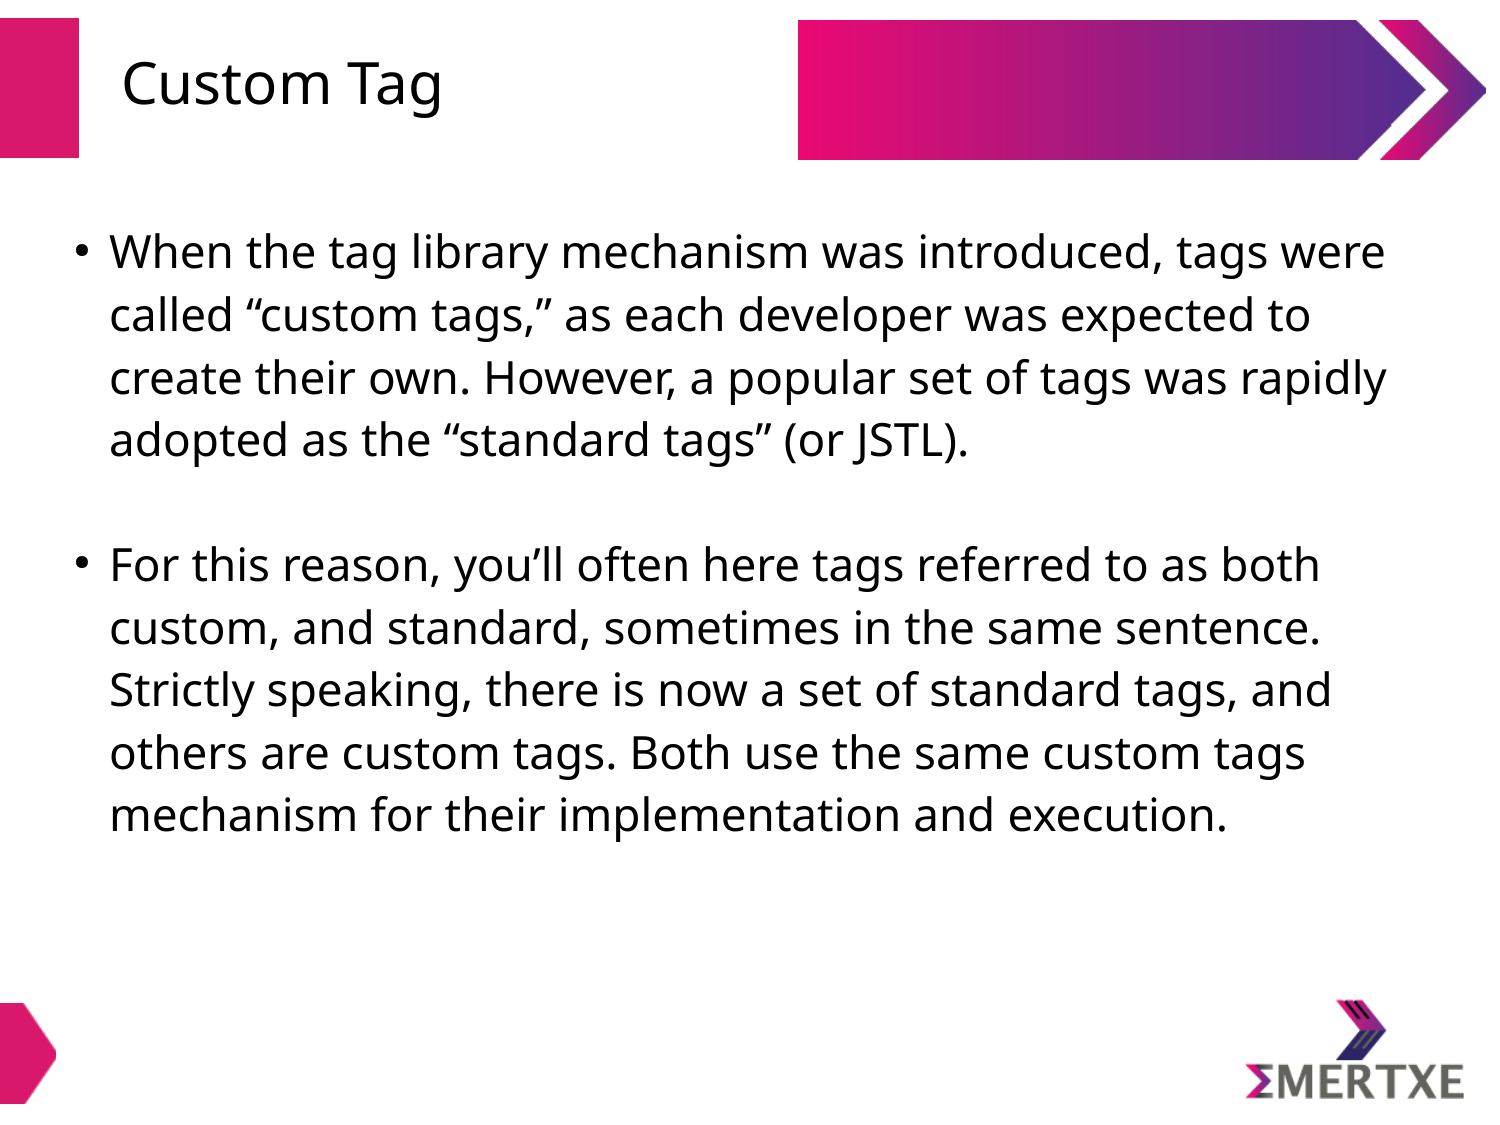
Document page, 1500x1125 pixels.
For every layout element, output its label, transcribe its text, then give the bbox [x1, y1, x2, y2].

text_box When the tag library mechanism was introduced, tags were called “custom tags,” as each developer was expected to create their own. However, a popular set of tags was rapidly adopted as the “standard tags” (or JSTL). For this reason, you’ll often here tags referred to as both custom, and standard, sometimes in the same sentence. Strictly speaking, there is now a set of standard tags, and others are custom tags. Both use the same custom tags mechanism for their implementation and execution. [59, 212, 1430, 912]
text_box Custom Tag [106, 35, 745, 119]
picture [1245, 996, 1465, 1099]
picture [798, 20, 1486, 160]
